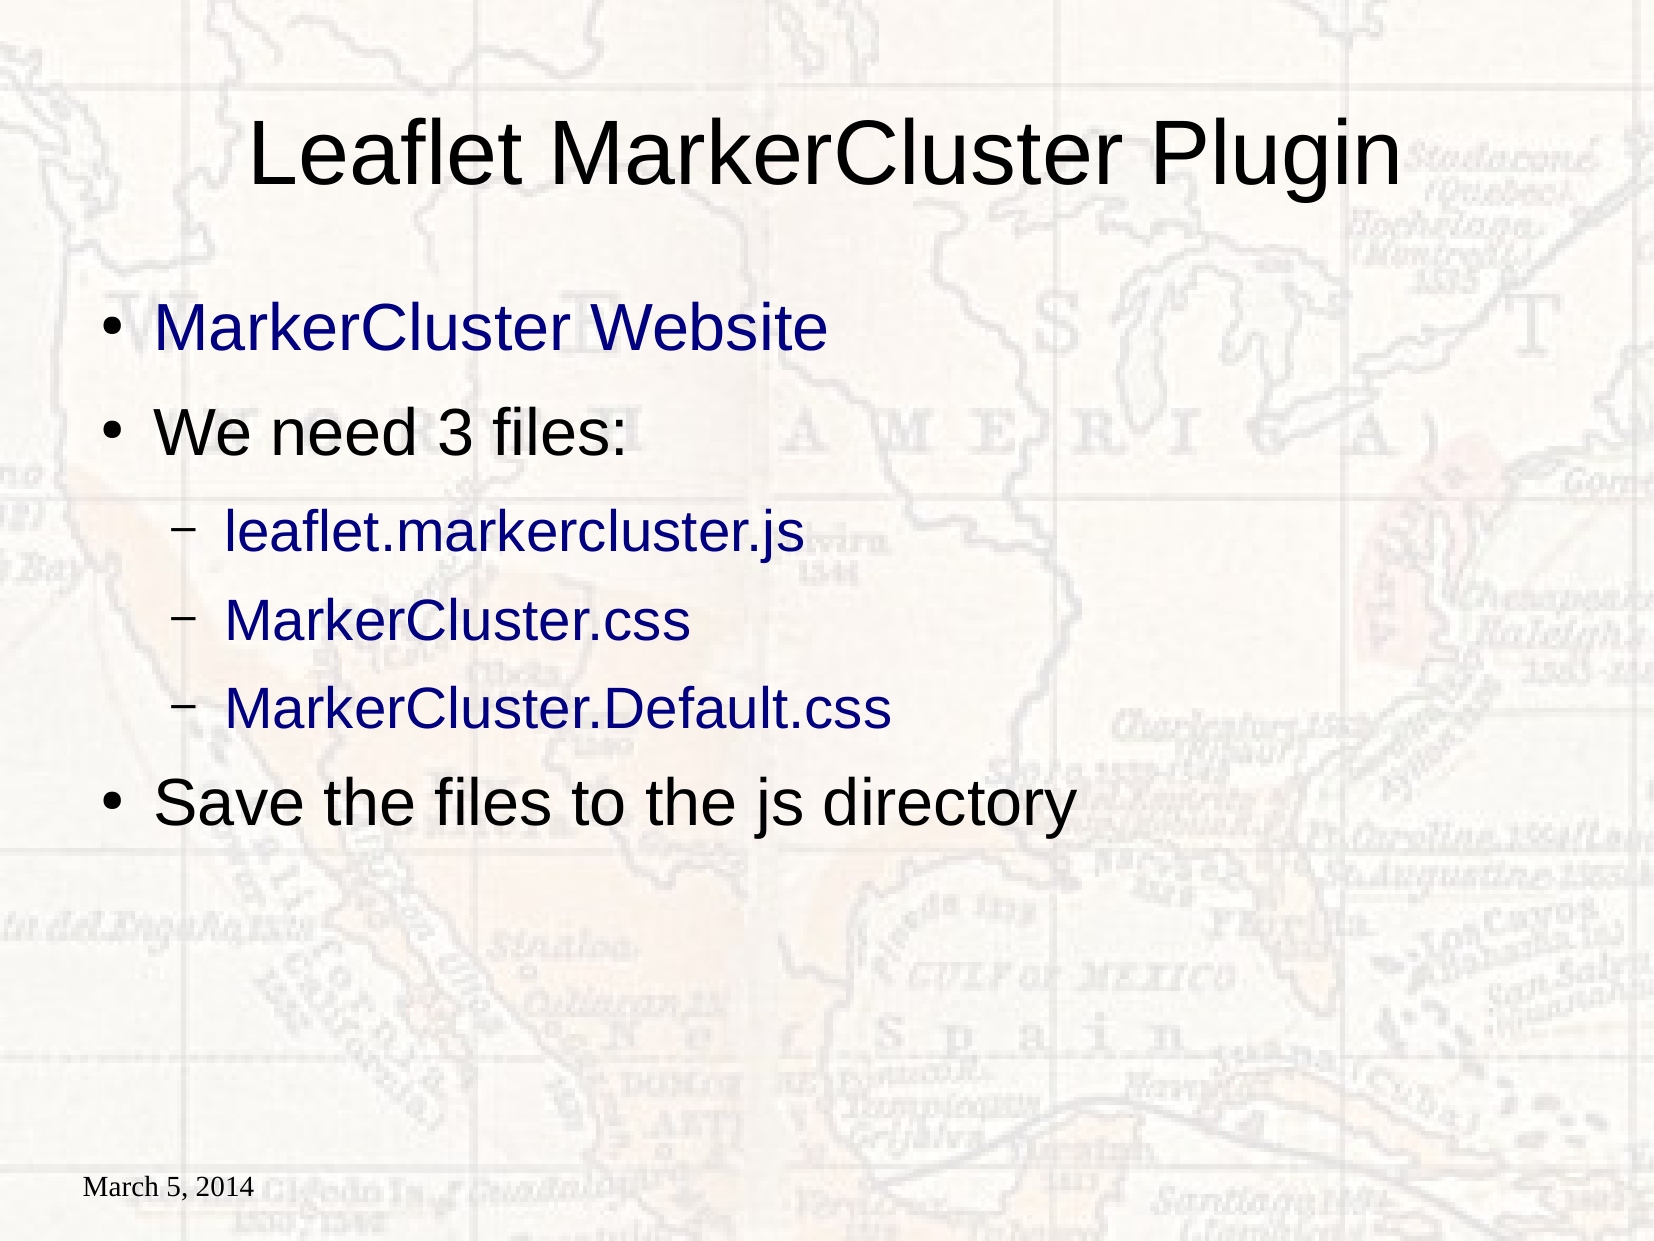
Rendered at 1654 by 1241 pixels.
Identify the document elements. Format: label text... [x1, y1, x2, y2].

list MarkerCluster Website We need 3 files: leaflet.markercluster.js MarkerCluster.css MarkerCluster.Default.css Save the files to the js directory [82, 290, 1571, 1010]
picture [0, 0, 1654, 1241]
title Leaflet MarkerCluster Plugin [82, 49, 1571, 257]
